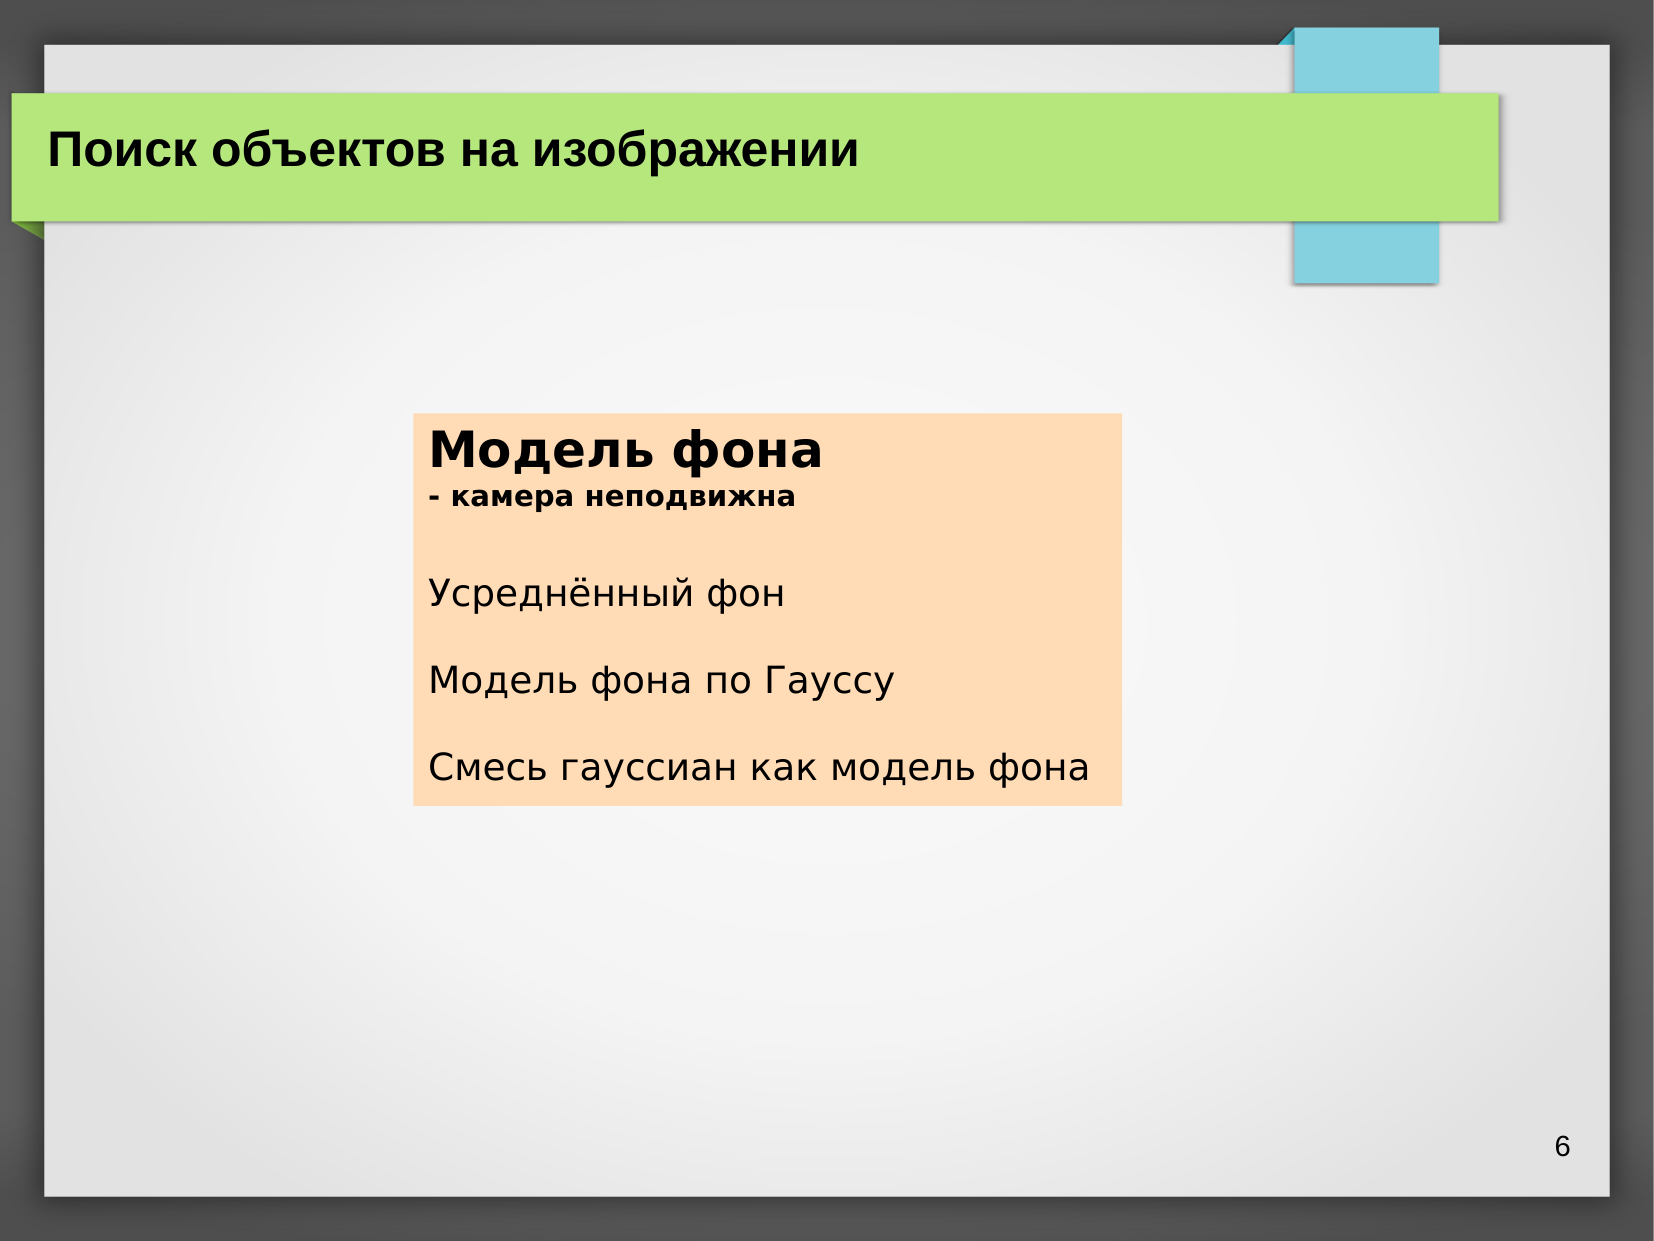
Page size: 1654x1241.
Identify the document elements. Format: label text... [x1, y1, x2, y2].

picture [0, 0, 1654, 1241]
text_box Модель фона - камера неподвижна Усреднённый фон Модель фона по Гауссу Смесь гауссиан как модель фона [413, 413, 1123, 806]
title Поиск объектов на изображении [47, 120, 1004, 177]
